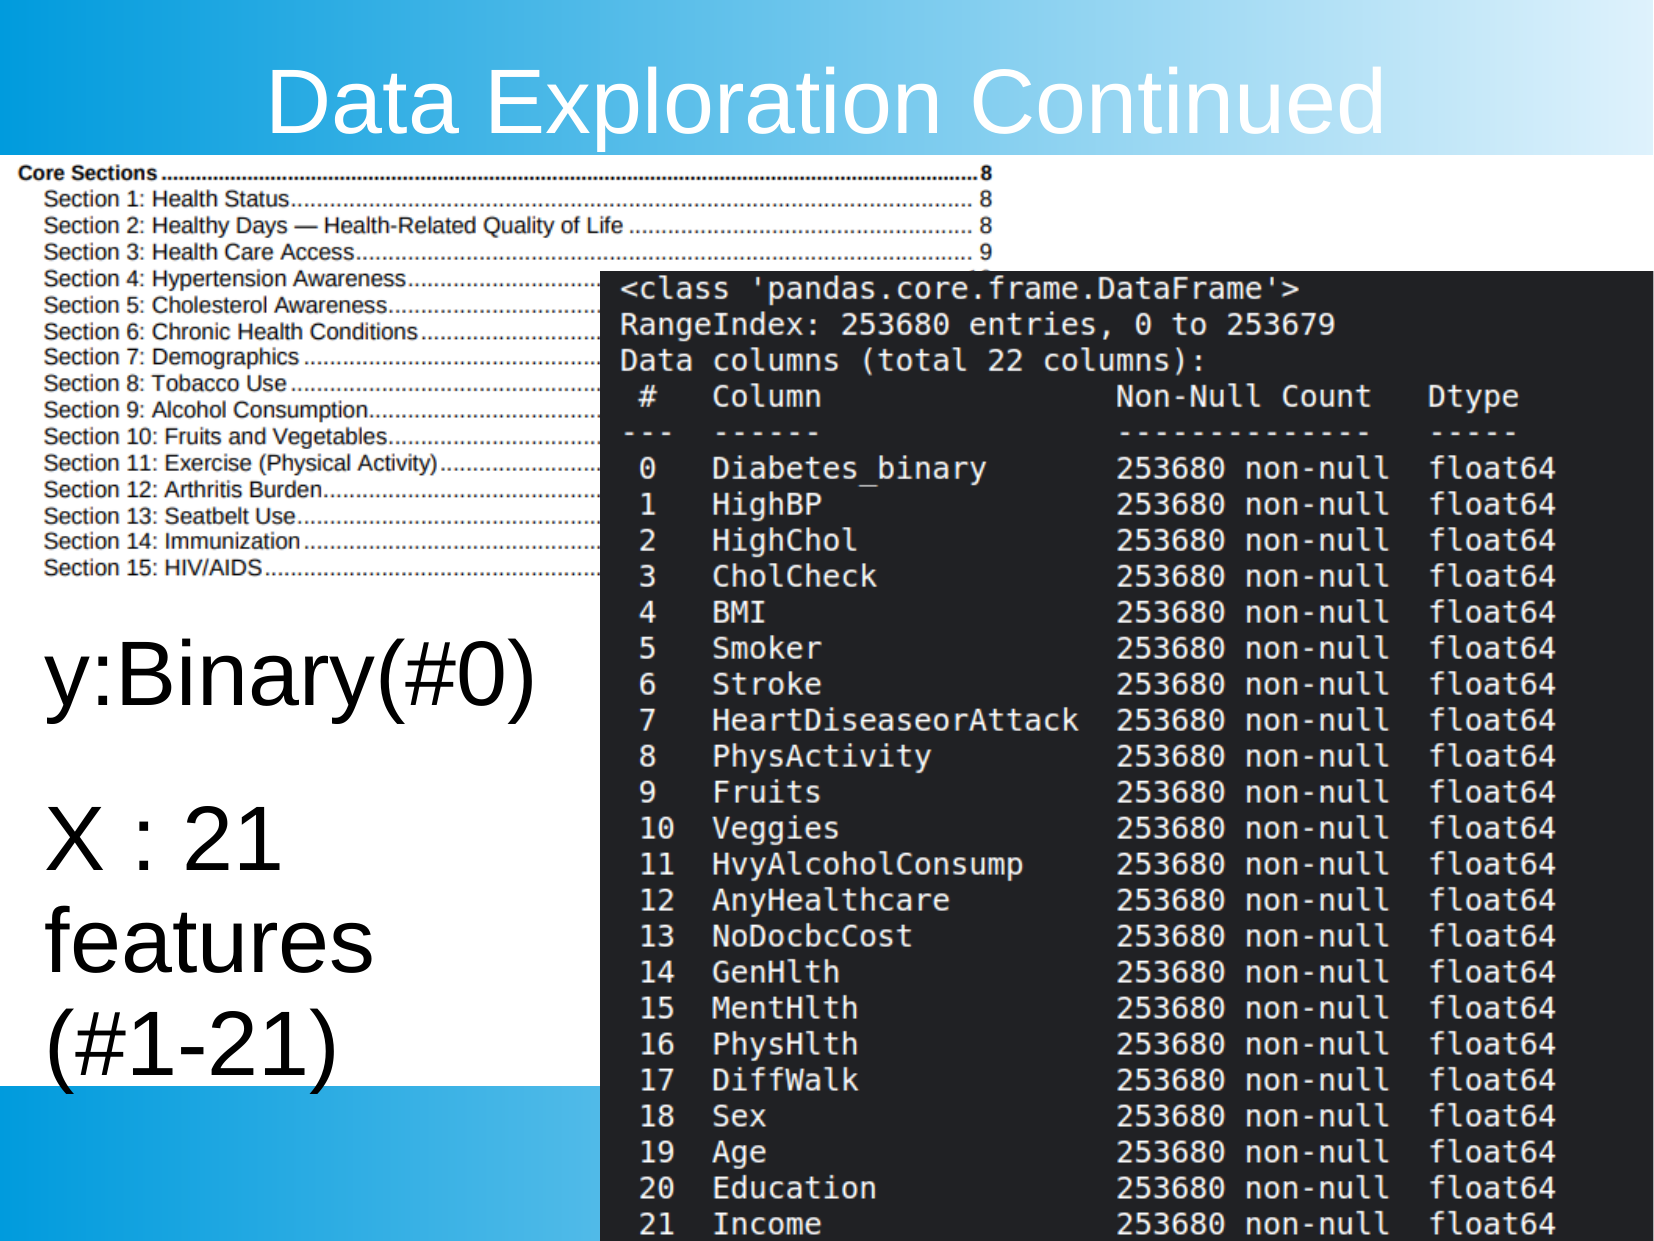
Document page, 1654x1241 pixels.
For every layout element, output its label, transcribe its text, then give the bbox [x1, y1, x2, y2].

picture [15, 163, 1654, 1241]
title Data Exploration Continued [82, 49, 1571, 155]
text_box X : 21 features (#1-21) [30, 835, 466, 1103]
text_box y:Binary(#0) [29, 615, 571, 835]
